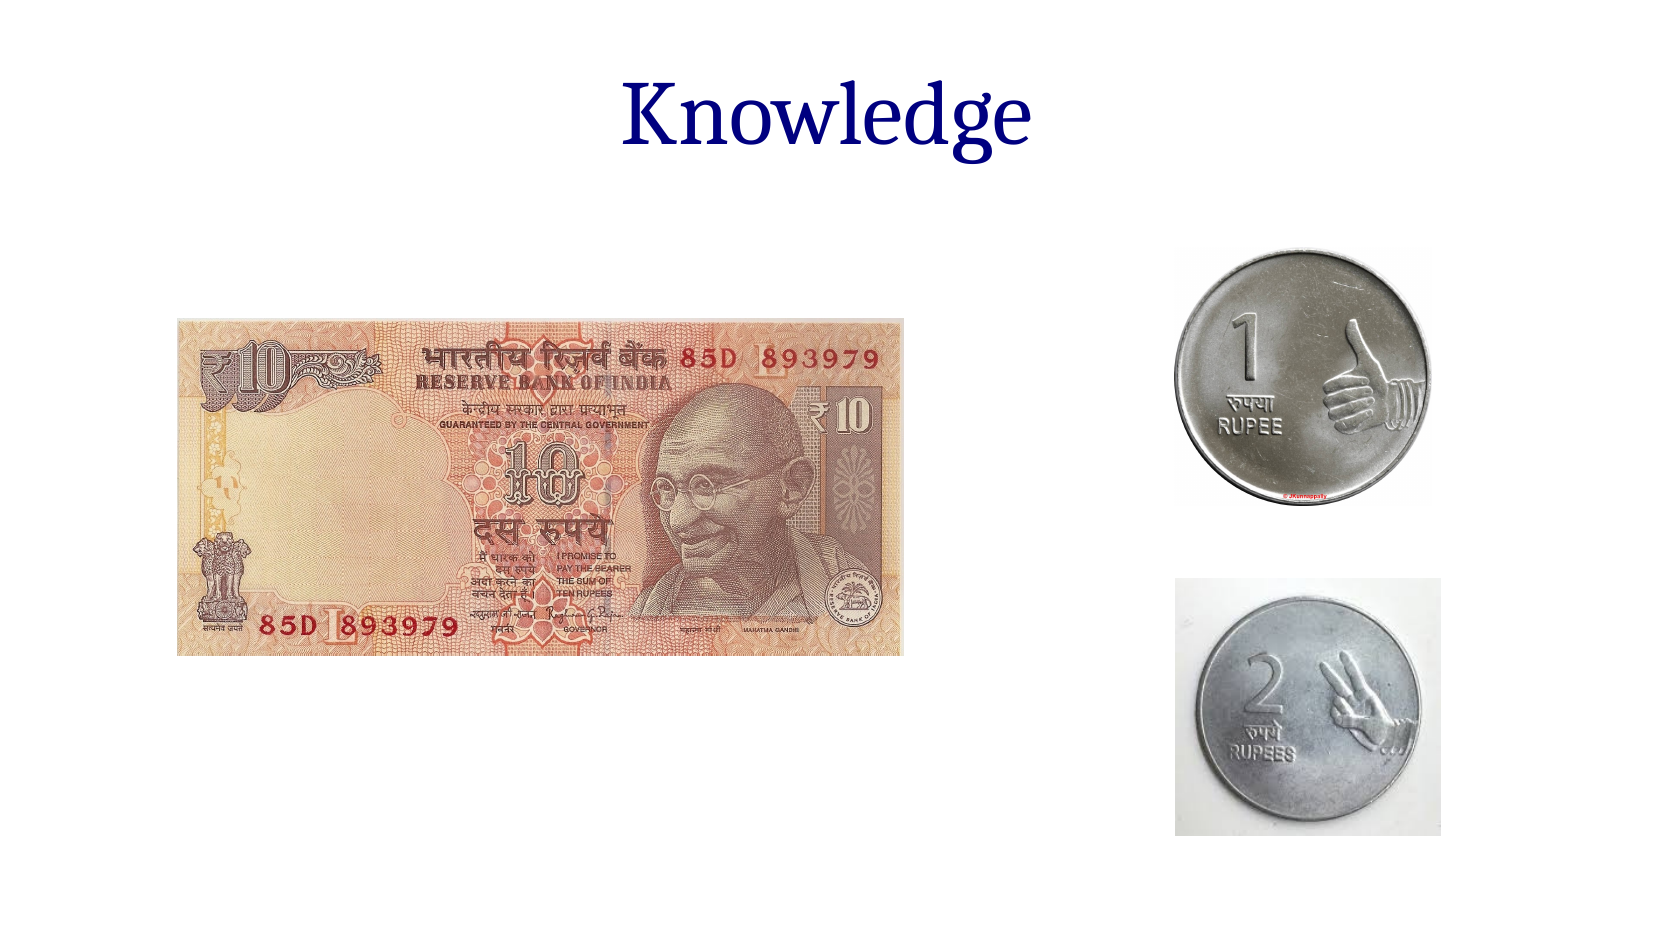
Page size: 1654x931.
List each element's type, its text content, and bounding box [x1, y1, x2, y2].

picture [1174, 247, 1432, 506]
picture [177, 318, 904, 656]
title Knowledge [82, 37, 1571, 193]
picture [1175, 578, 1441, 836]
